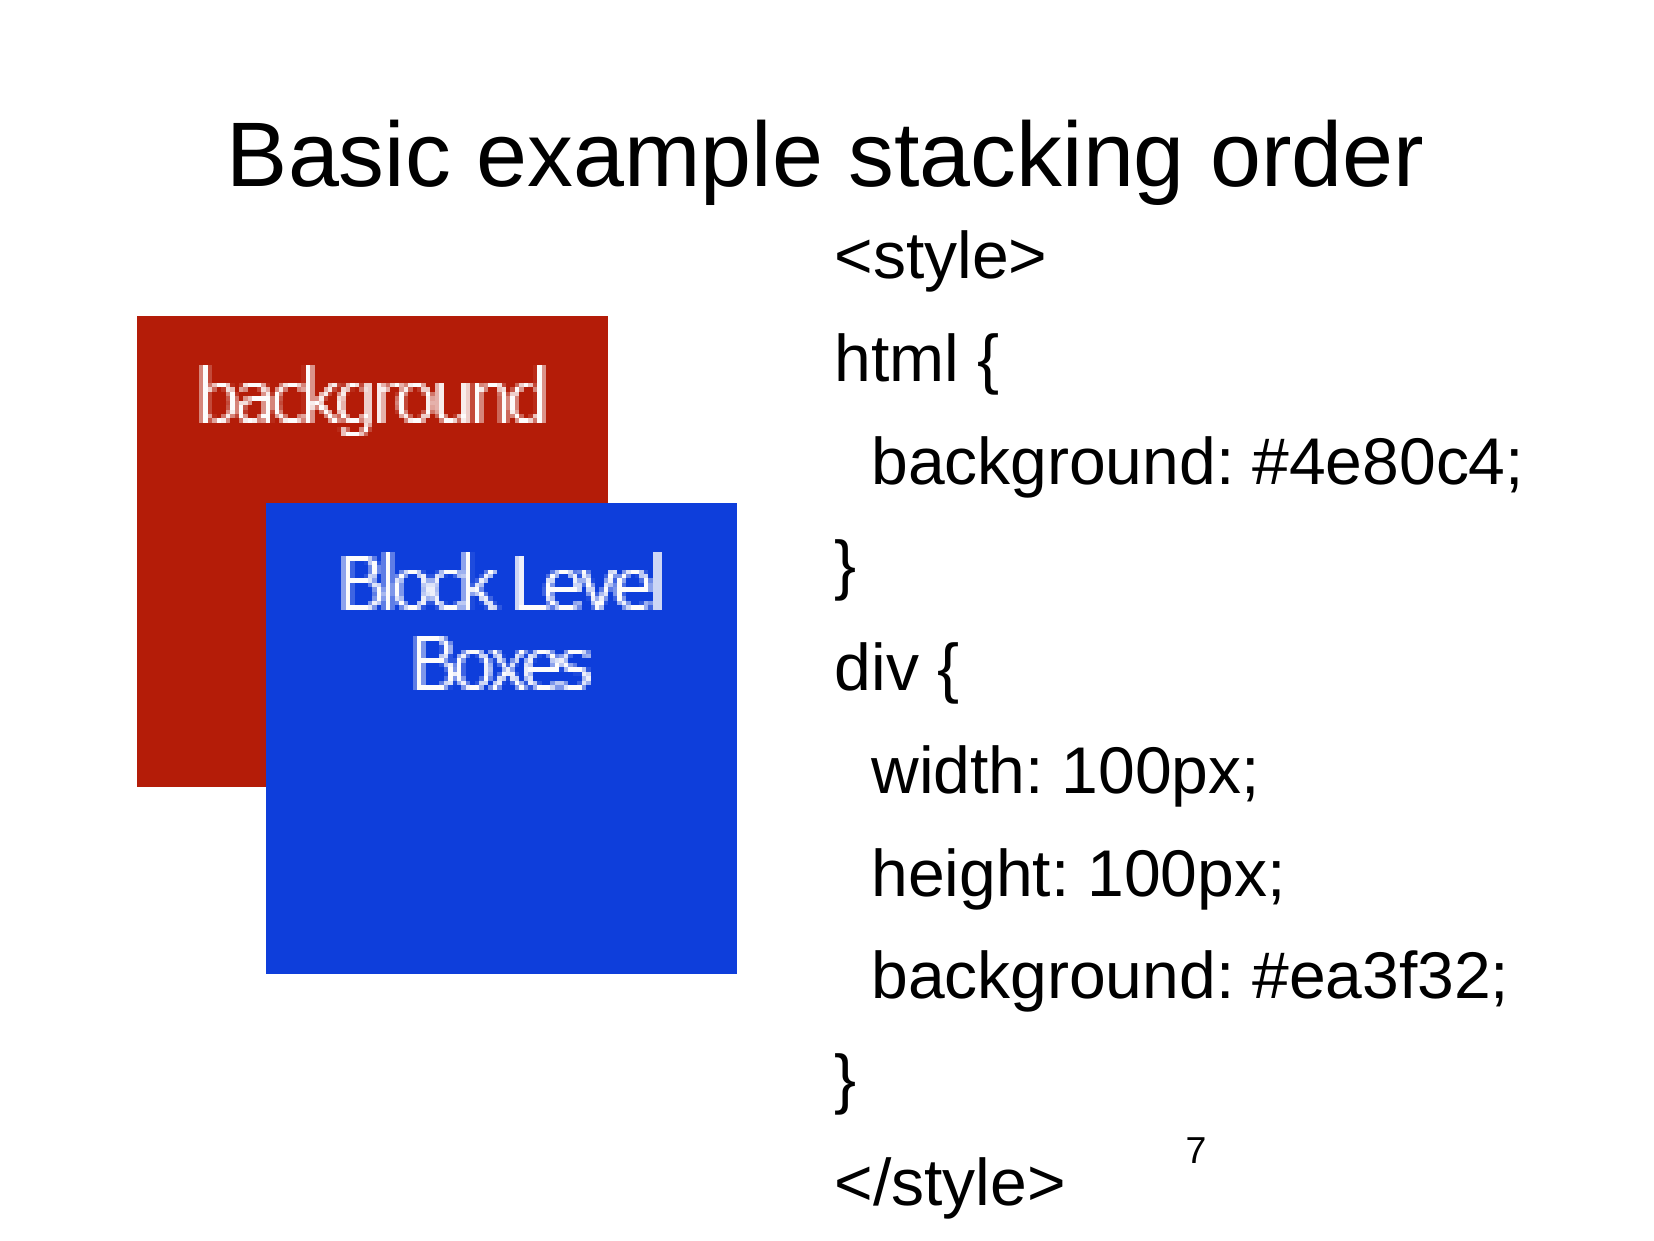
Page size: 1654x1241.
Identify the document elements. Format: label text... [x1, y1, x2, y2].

title Basic example stacking order [82, 49, 1571, 257]
list <style> html { background: #4e80c4; } div { width: 100px; height: 100px; background: #ea3f32; } </style> <body> <div></div> </body> [834, 215, 1545, 1241]
picture [106, 290, 769, 1010]
